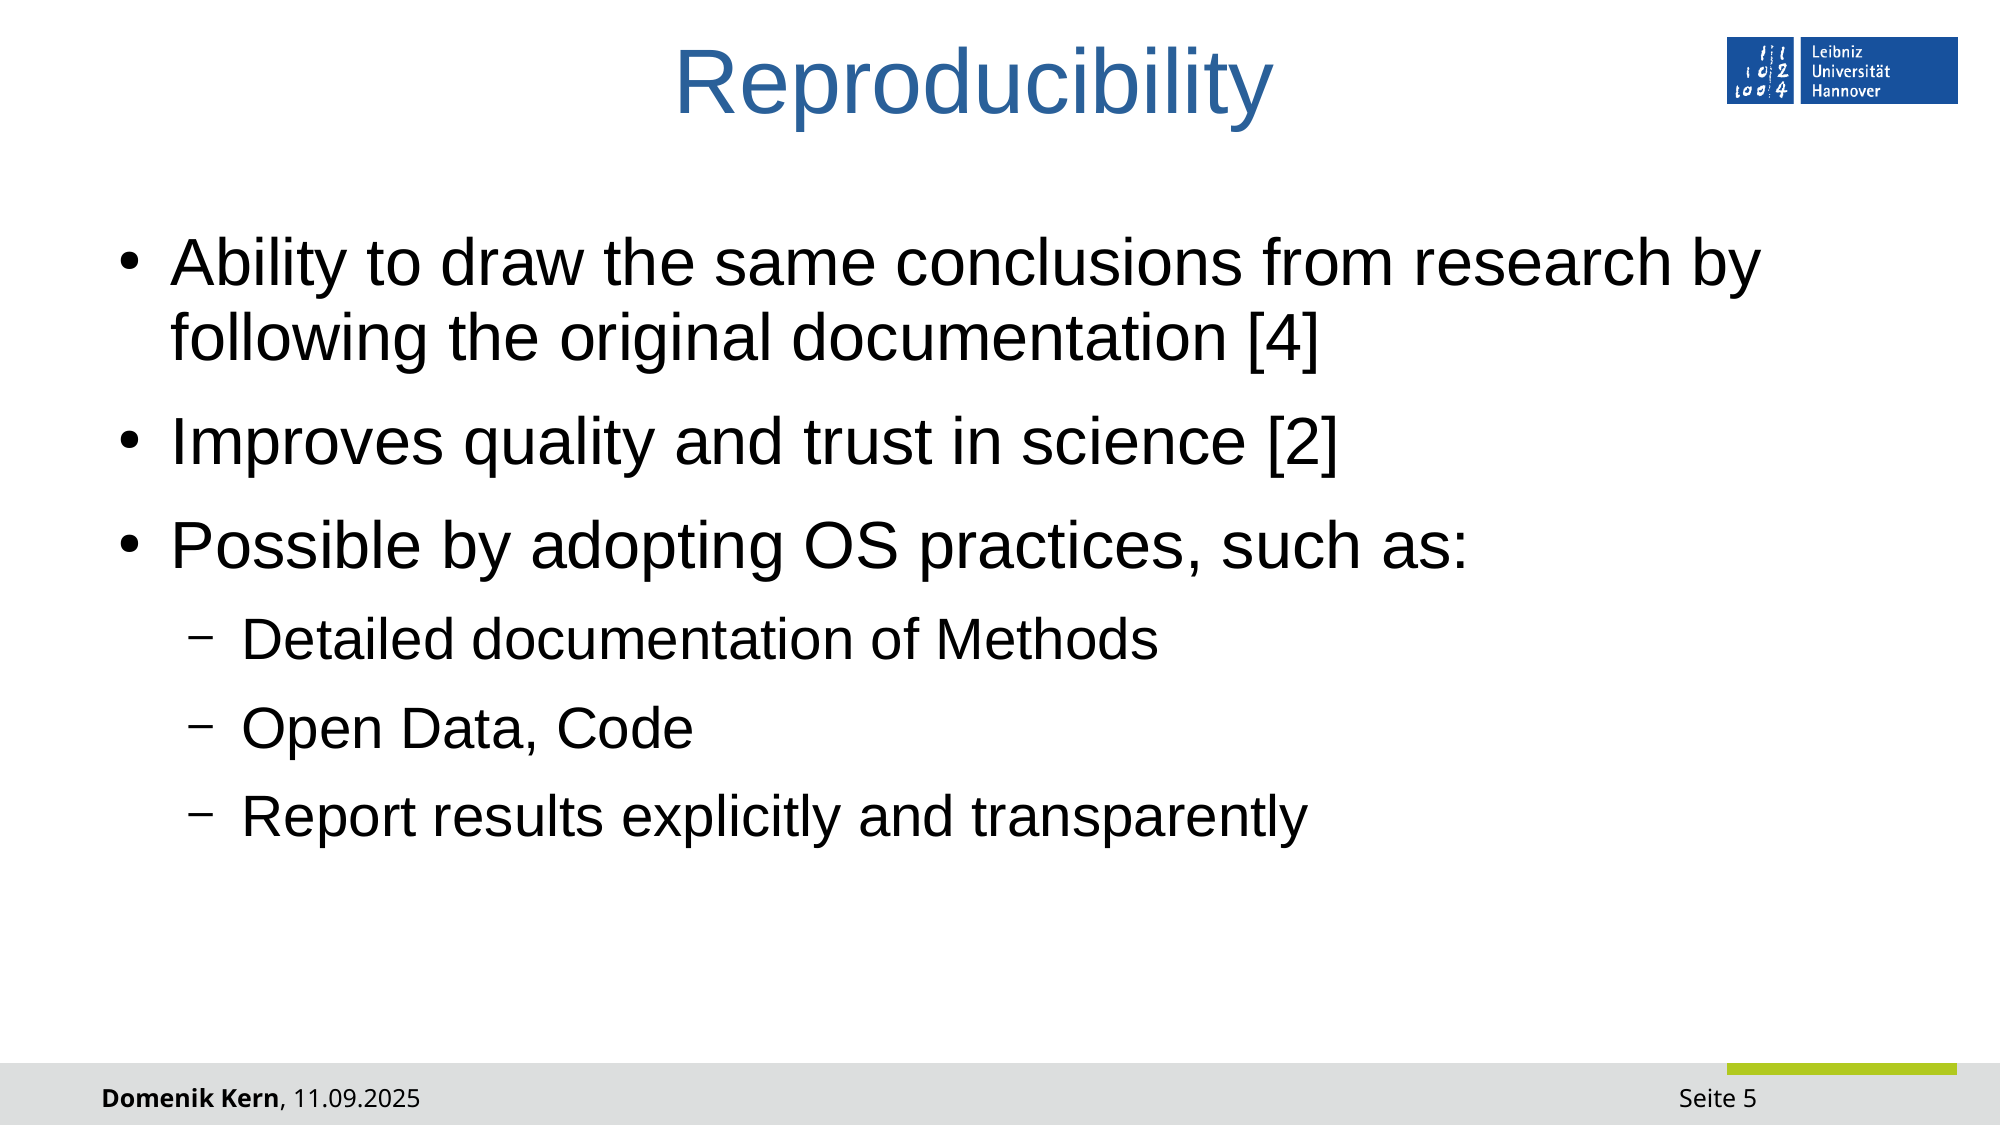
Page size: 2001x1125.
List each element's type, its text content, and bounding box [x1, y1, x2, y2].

picture [1863, 37, 1958, 104]
title Reproducibility [86, 6, 1863, 157]
list Ability to draw the same conclusions from research by following the original documentation [4] Improves quality and trust in science [2] Possible by adopting OS practices, such as: Detailed documentation of Methods Open Data, Code Report results explicitly and transparently [99, 224, 1900, 916]
